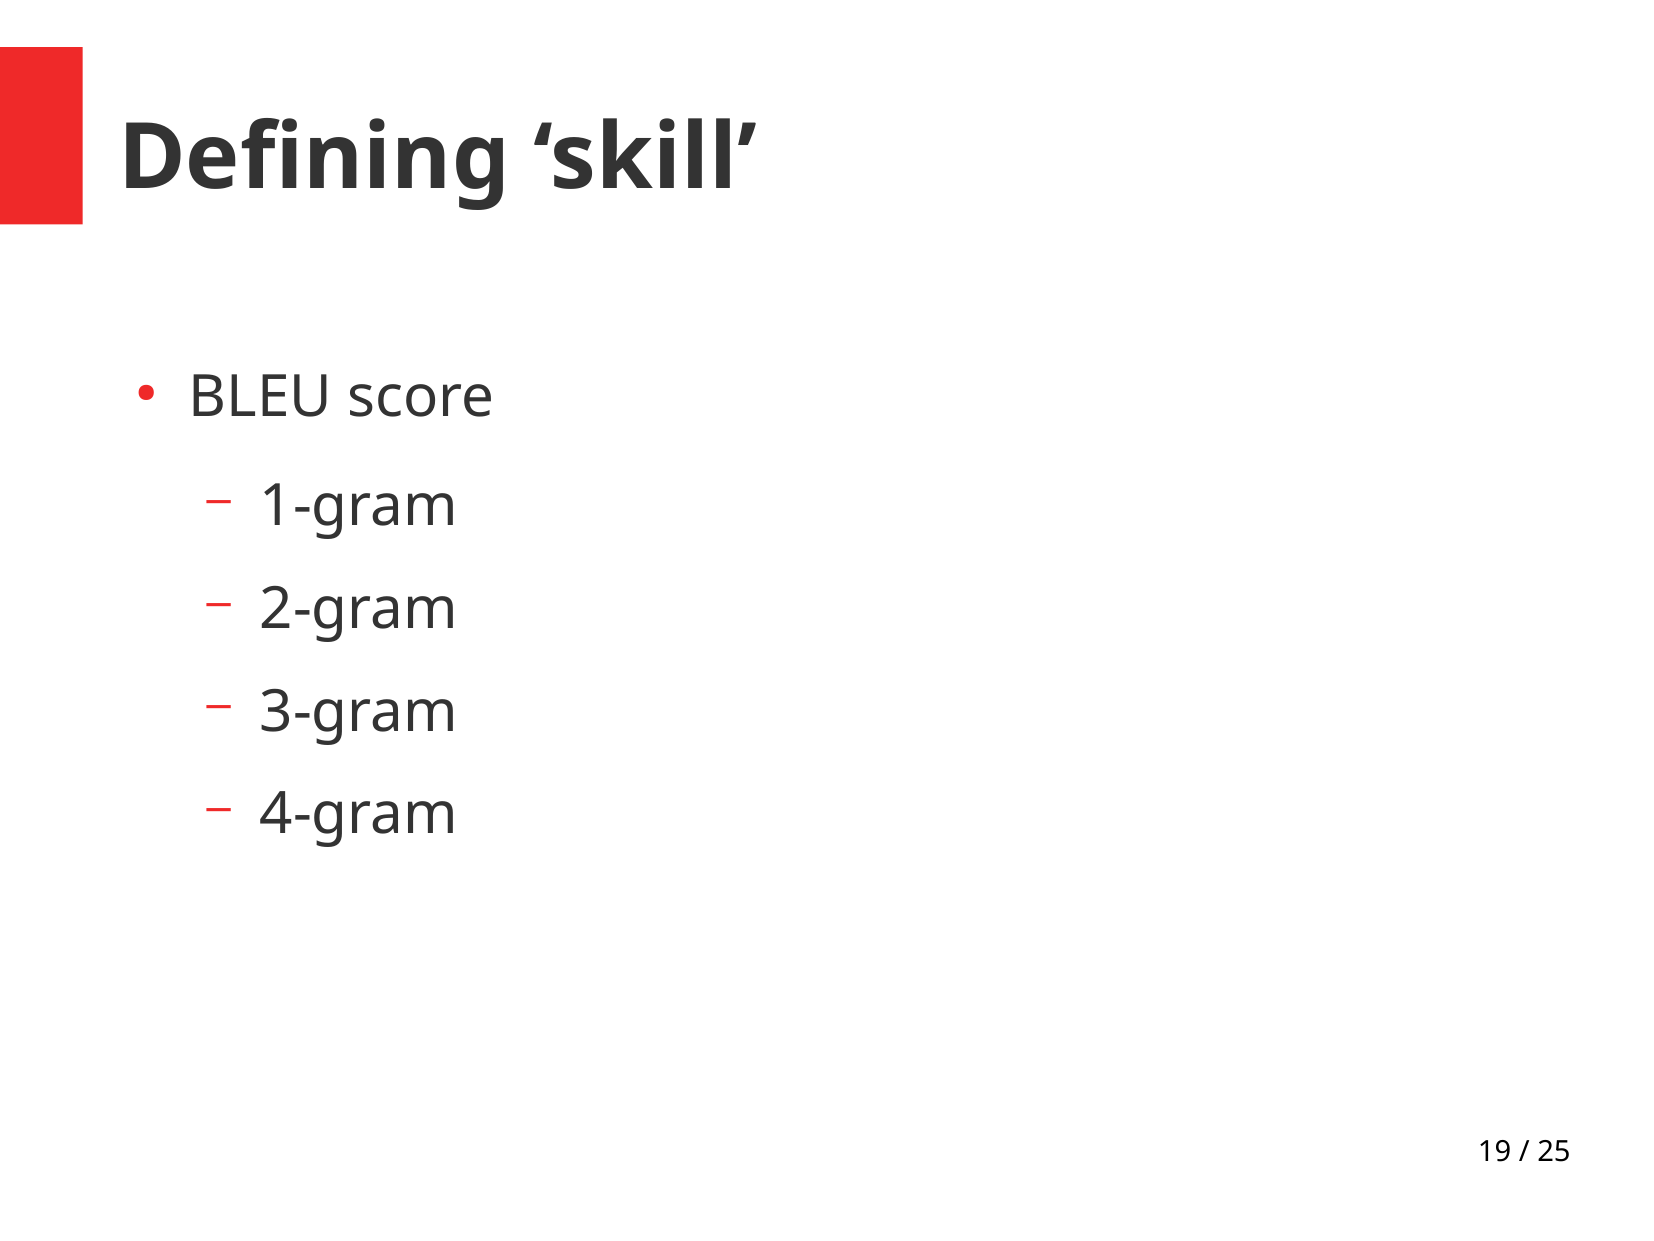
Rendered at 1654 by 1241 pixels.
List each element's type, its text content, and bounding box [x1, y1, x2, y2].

title Defining ‘skill’ [118, 49, 1571, 257]
list BLEU score 1-gram 2-gram 3-gram 4-gram [118, 354, 1536, 1074]
